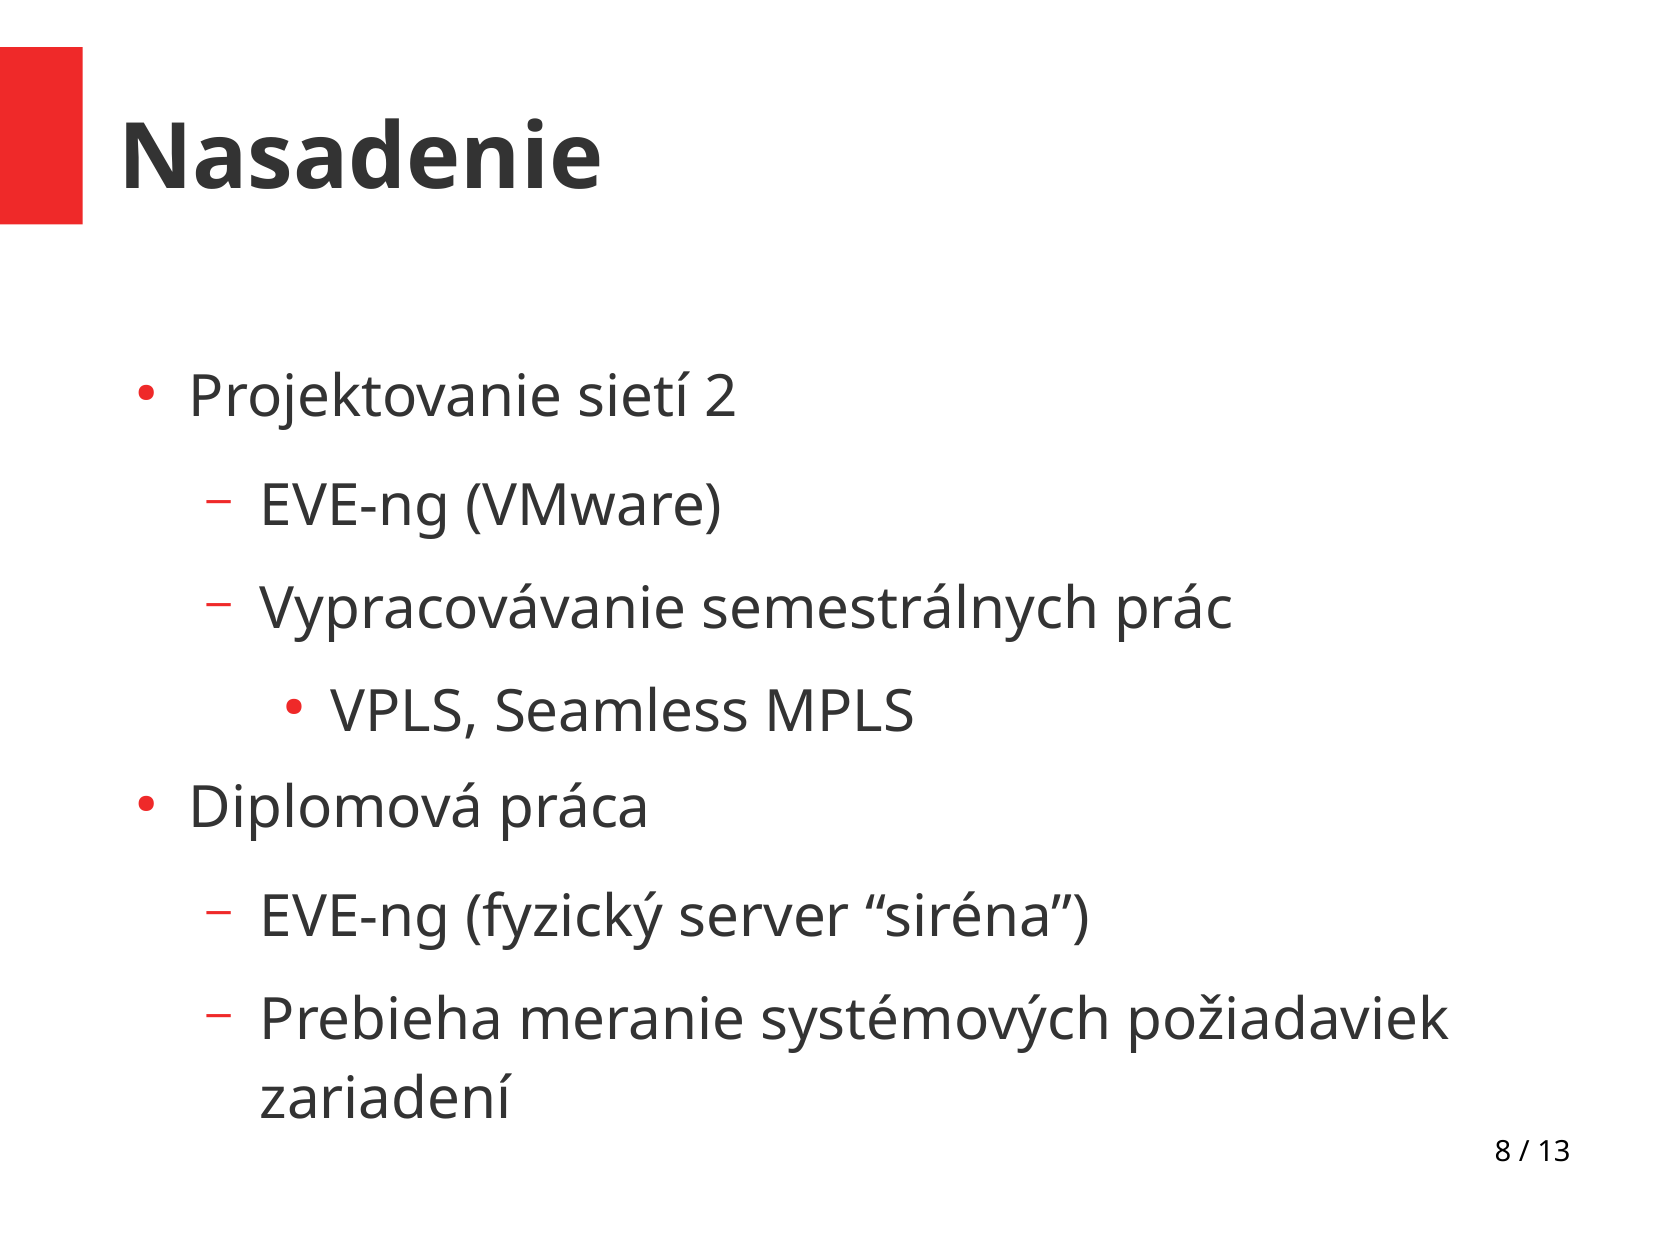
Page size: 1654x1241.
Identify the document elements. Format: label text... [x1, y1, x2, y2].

list Projektovanie sietí 2 EVE-ng (VMware) Vypracovávanie semestrálnych prác VPLS, Seamless MPLS Diplomová práca EVE-ng (fyzický server “siréna”) Prebieha meranie systémových požiadaviek zariadení [118, 354, 1536, 1074]
title Nasadenie [118, 49, 1571, 257]
